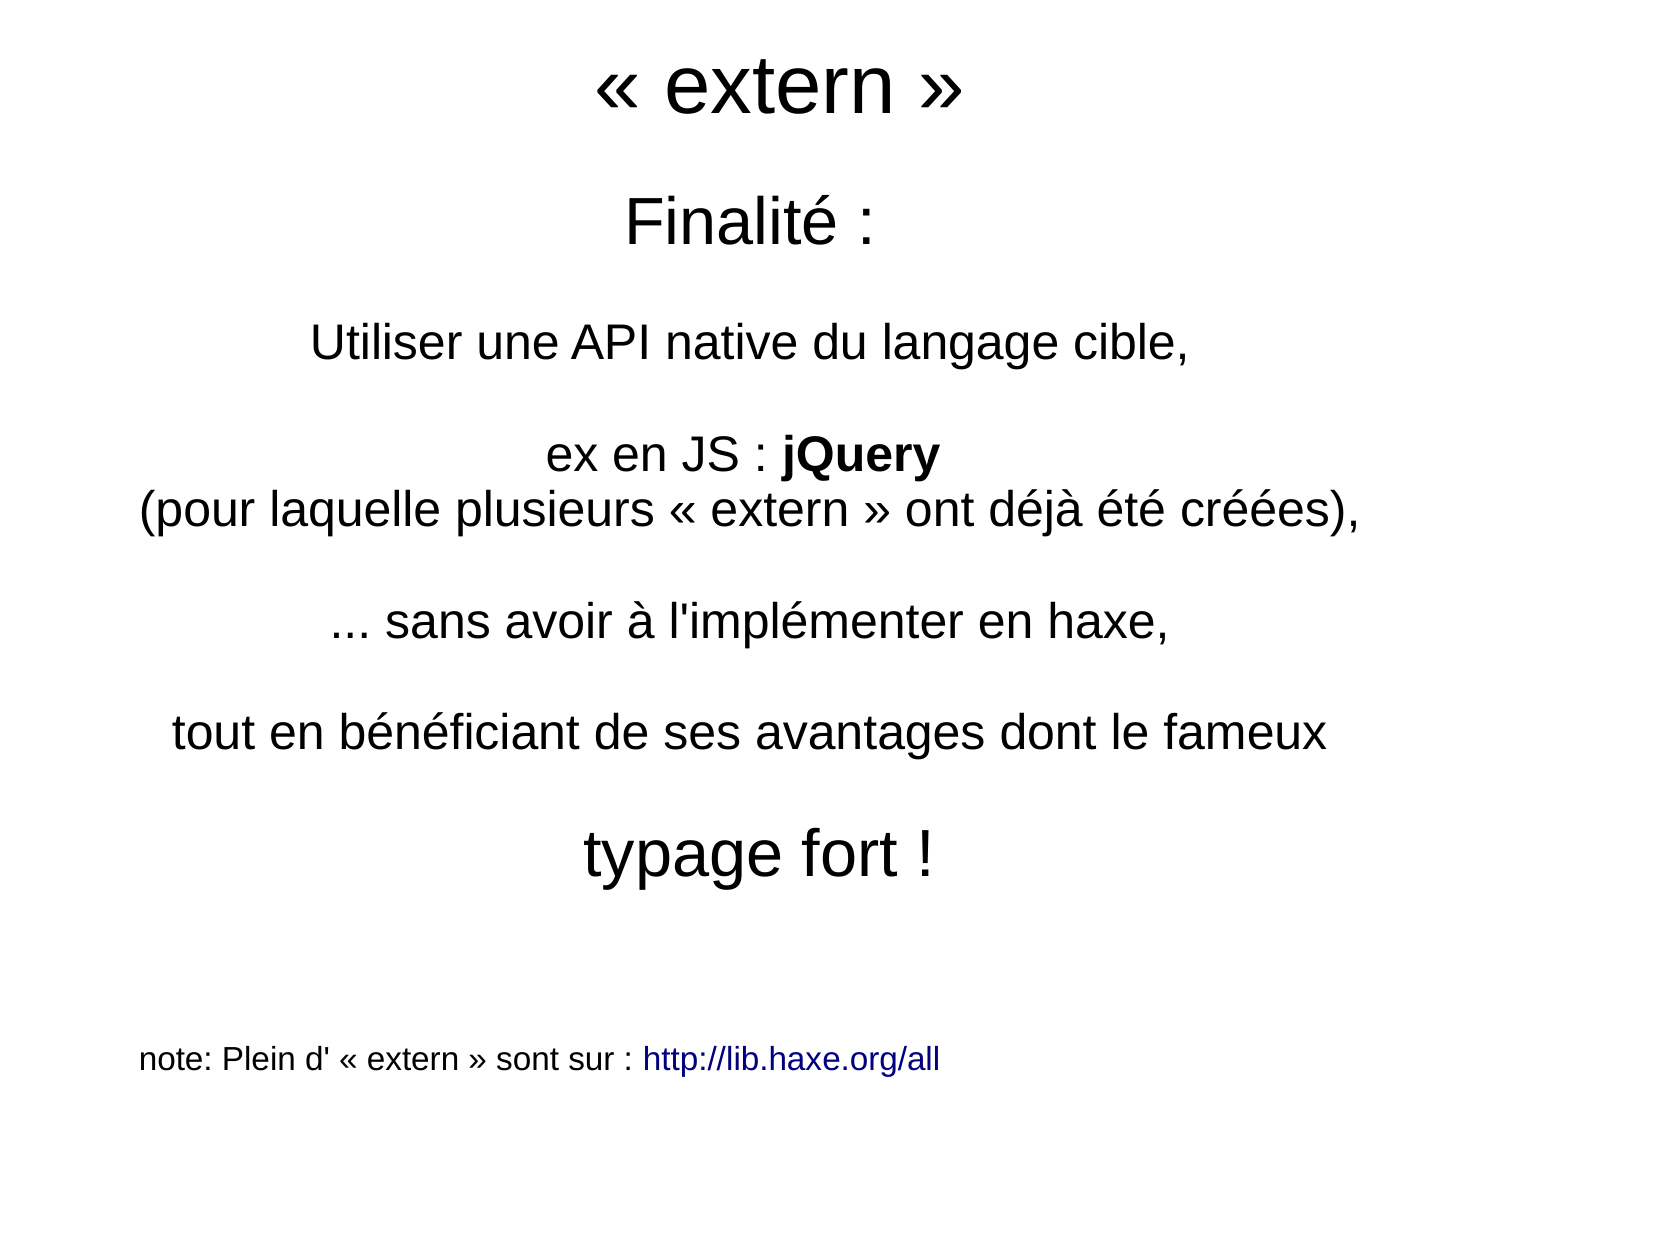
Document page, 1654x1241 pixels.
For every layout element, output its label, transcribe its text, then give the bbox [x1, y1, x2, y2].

text_box Finalité : Utiliser une API native du langage cible, ex en JS : jQuery (pour laquelle plusieurs « extern » ont déjà été créées), ... sans avoir à l'implémenter en haxe, tout en bénéficiant de ses avantages dont le fameux typage fort ! note: Plein d' « extern » sont sur : http://lib.haxe.org/all [123, 176, 1538, 1122]
text_box « extern » [580, 31, 1125, 139]
